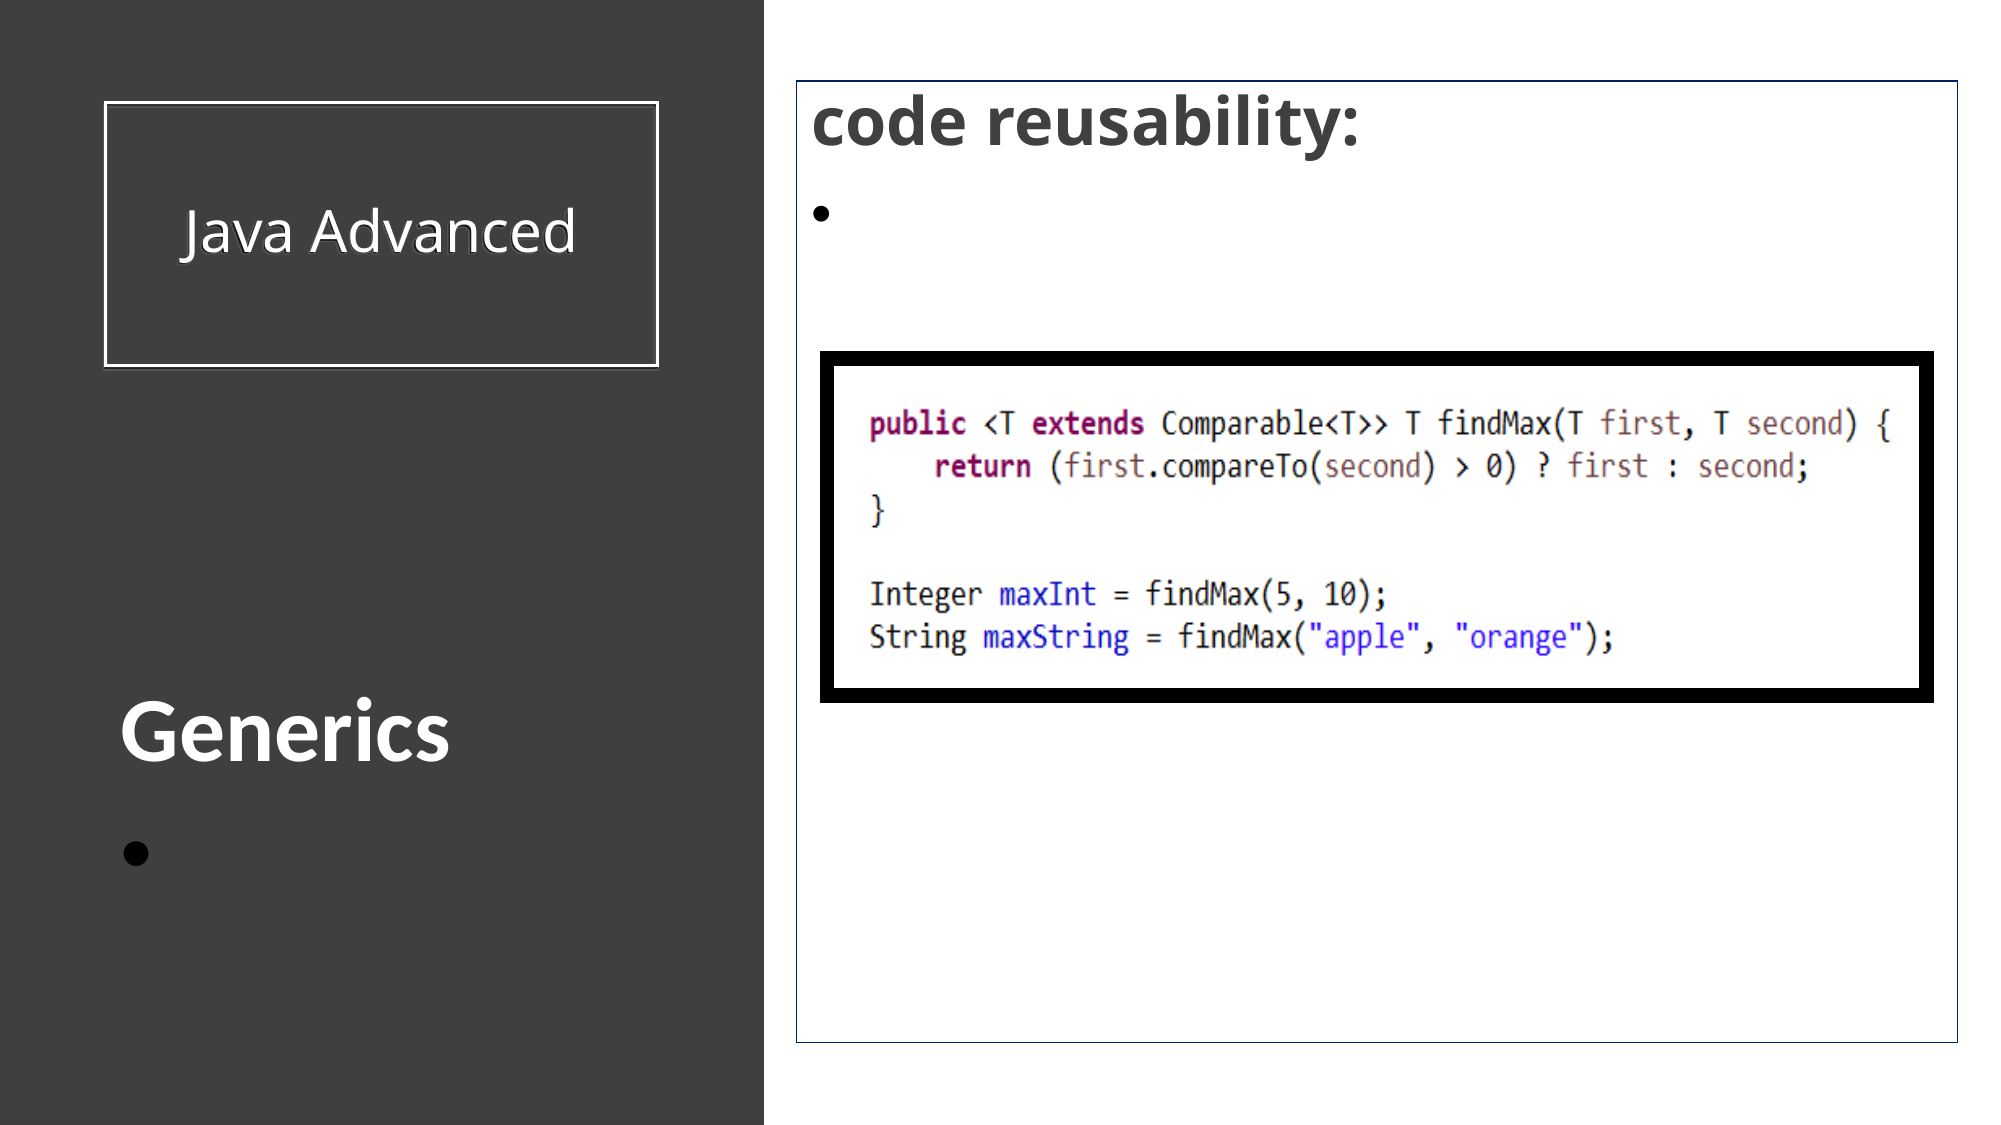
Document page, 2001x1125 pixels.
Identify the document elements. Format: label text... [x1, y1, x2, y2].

text_box [0, 0, 764, 1125]
list code reusability: [796, 80, 1958, 1043]
title Java Advanced [105, 102, 658, 366]
picture [834, 365, 1920, 689]
list Generics [105, 423, 658, 984]
